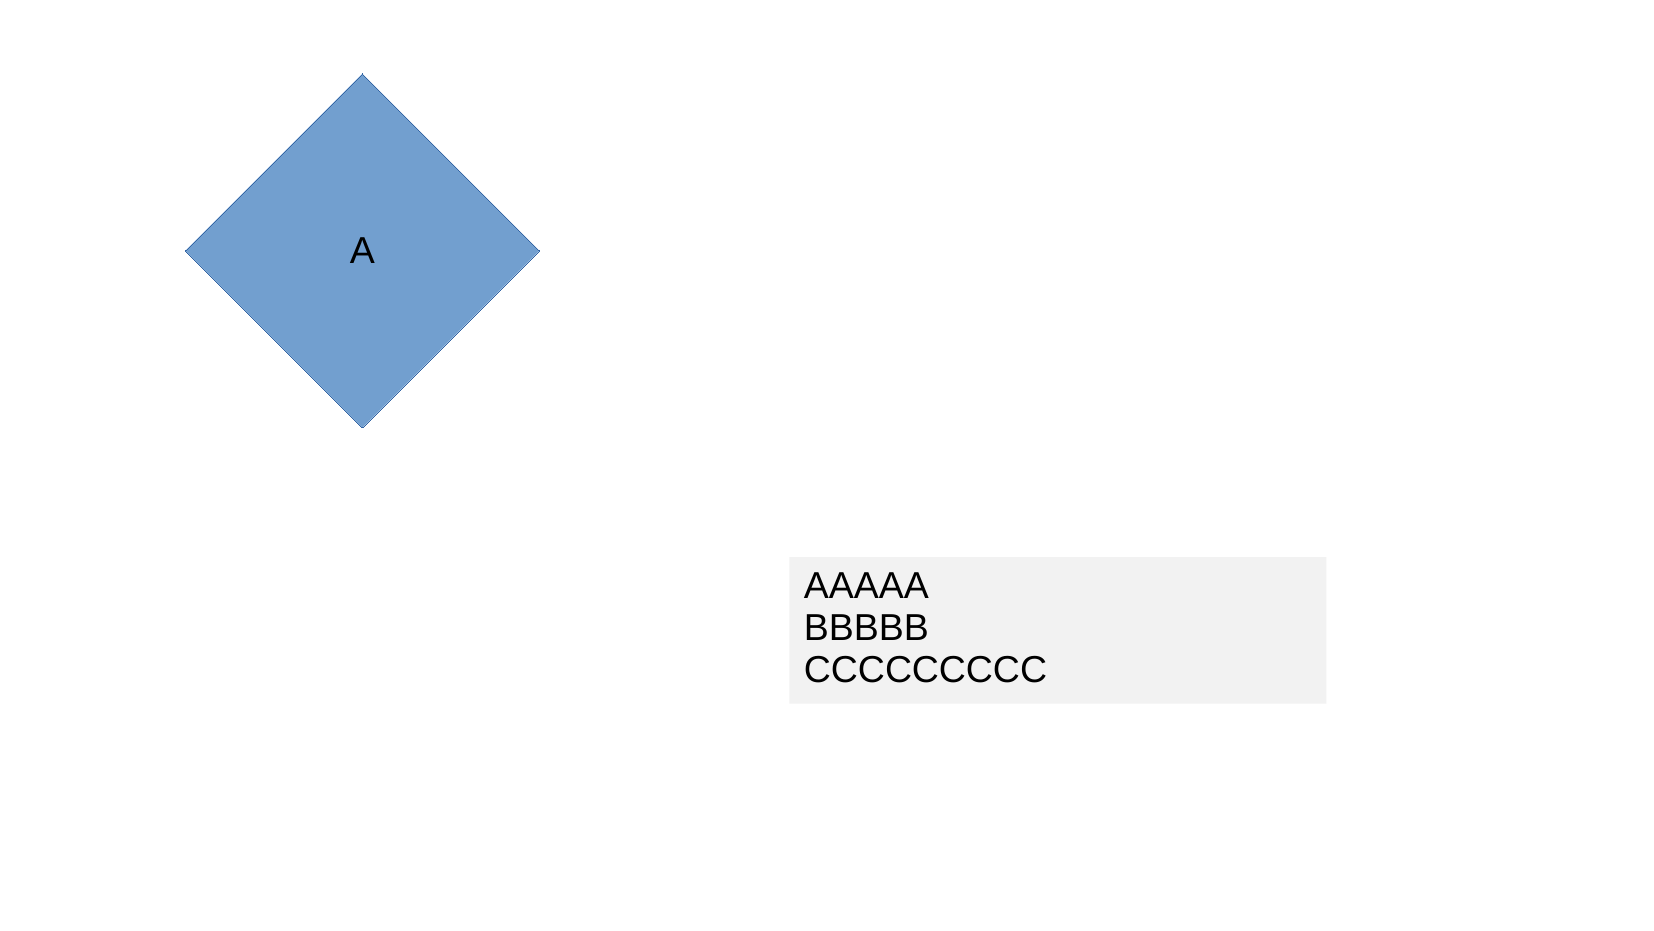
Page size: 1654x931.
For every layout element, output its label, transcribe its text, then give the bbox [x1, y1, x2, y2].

text_box A [185, 73, 540, 428]
text_box AAAAA BBBBB CCCCCCCCC [789, 557, 1327, 704]
